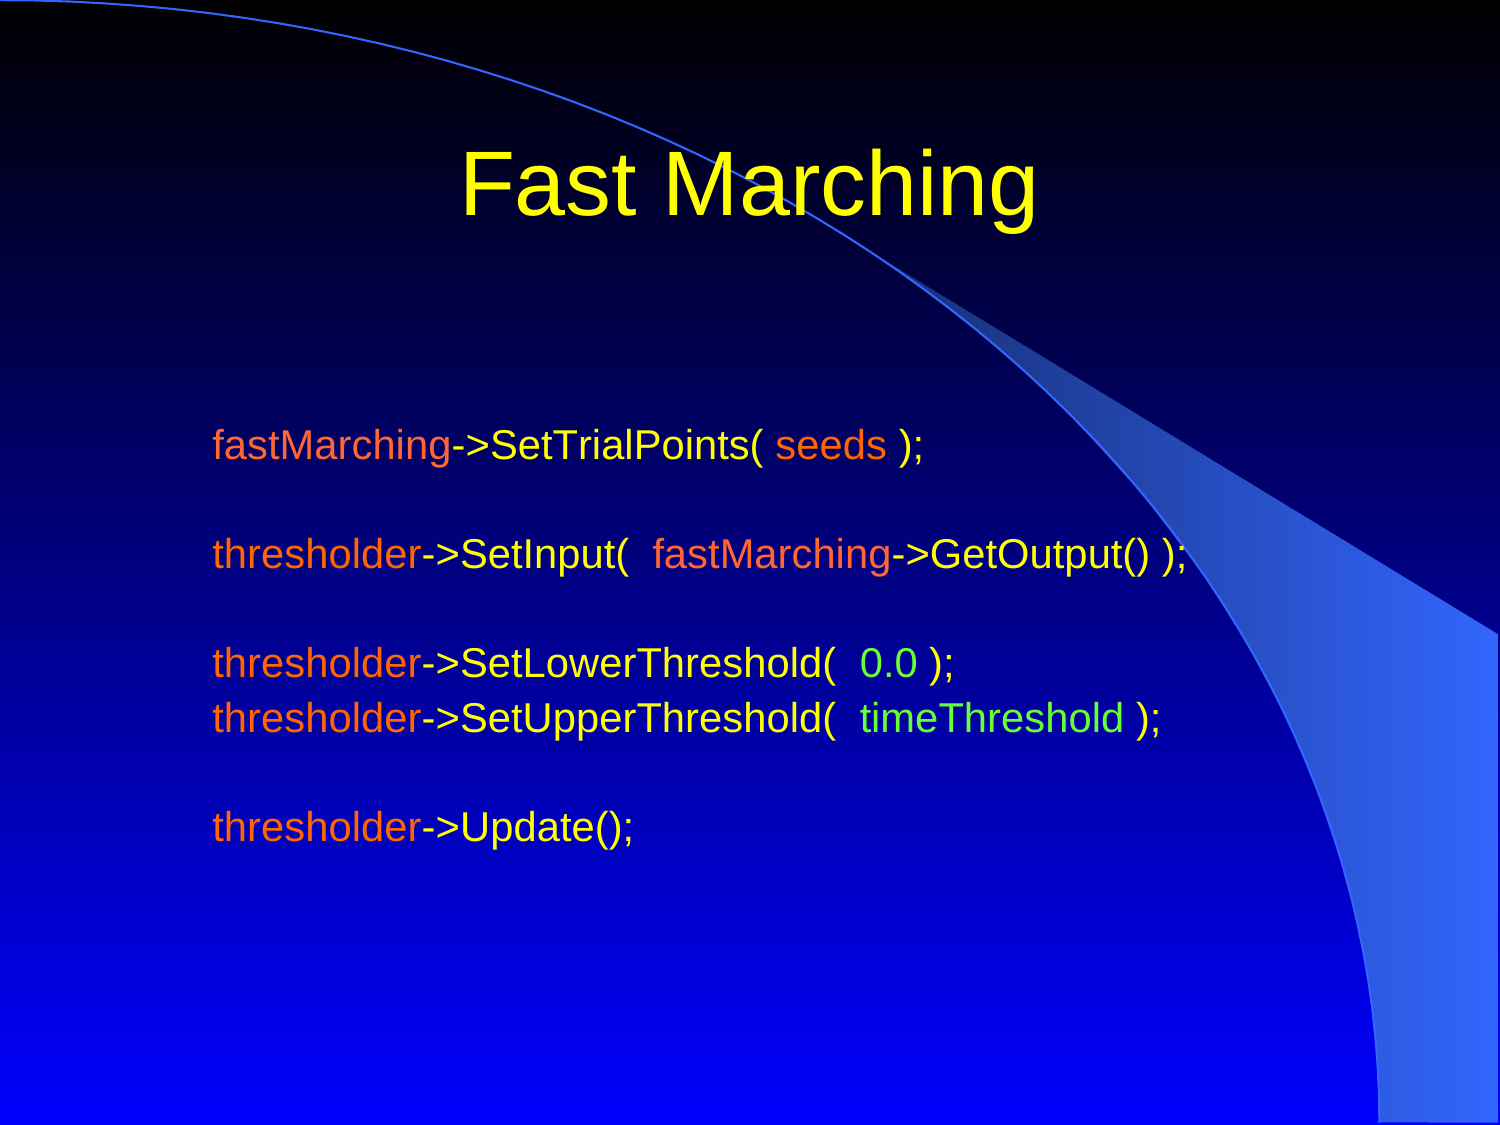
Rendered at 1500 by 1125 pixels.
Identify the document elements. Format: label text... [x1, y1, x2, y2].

text_box fastMarching->SetTrialPoints( seeds ); thresholder->SetInput( fastMarching->GetOutput() ); thresholder->SetLowerThreshold( 0.0 ); thresholder->SetUpperThreshold( timeThreshold ); thresholder->Update(); [212, 424, 1263, 851]
title Fast Marching [112, 72, 1388, 300]
